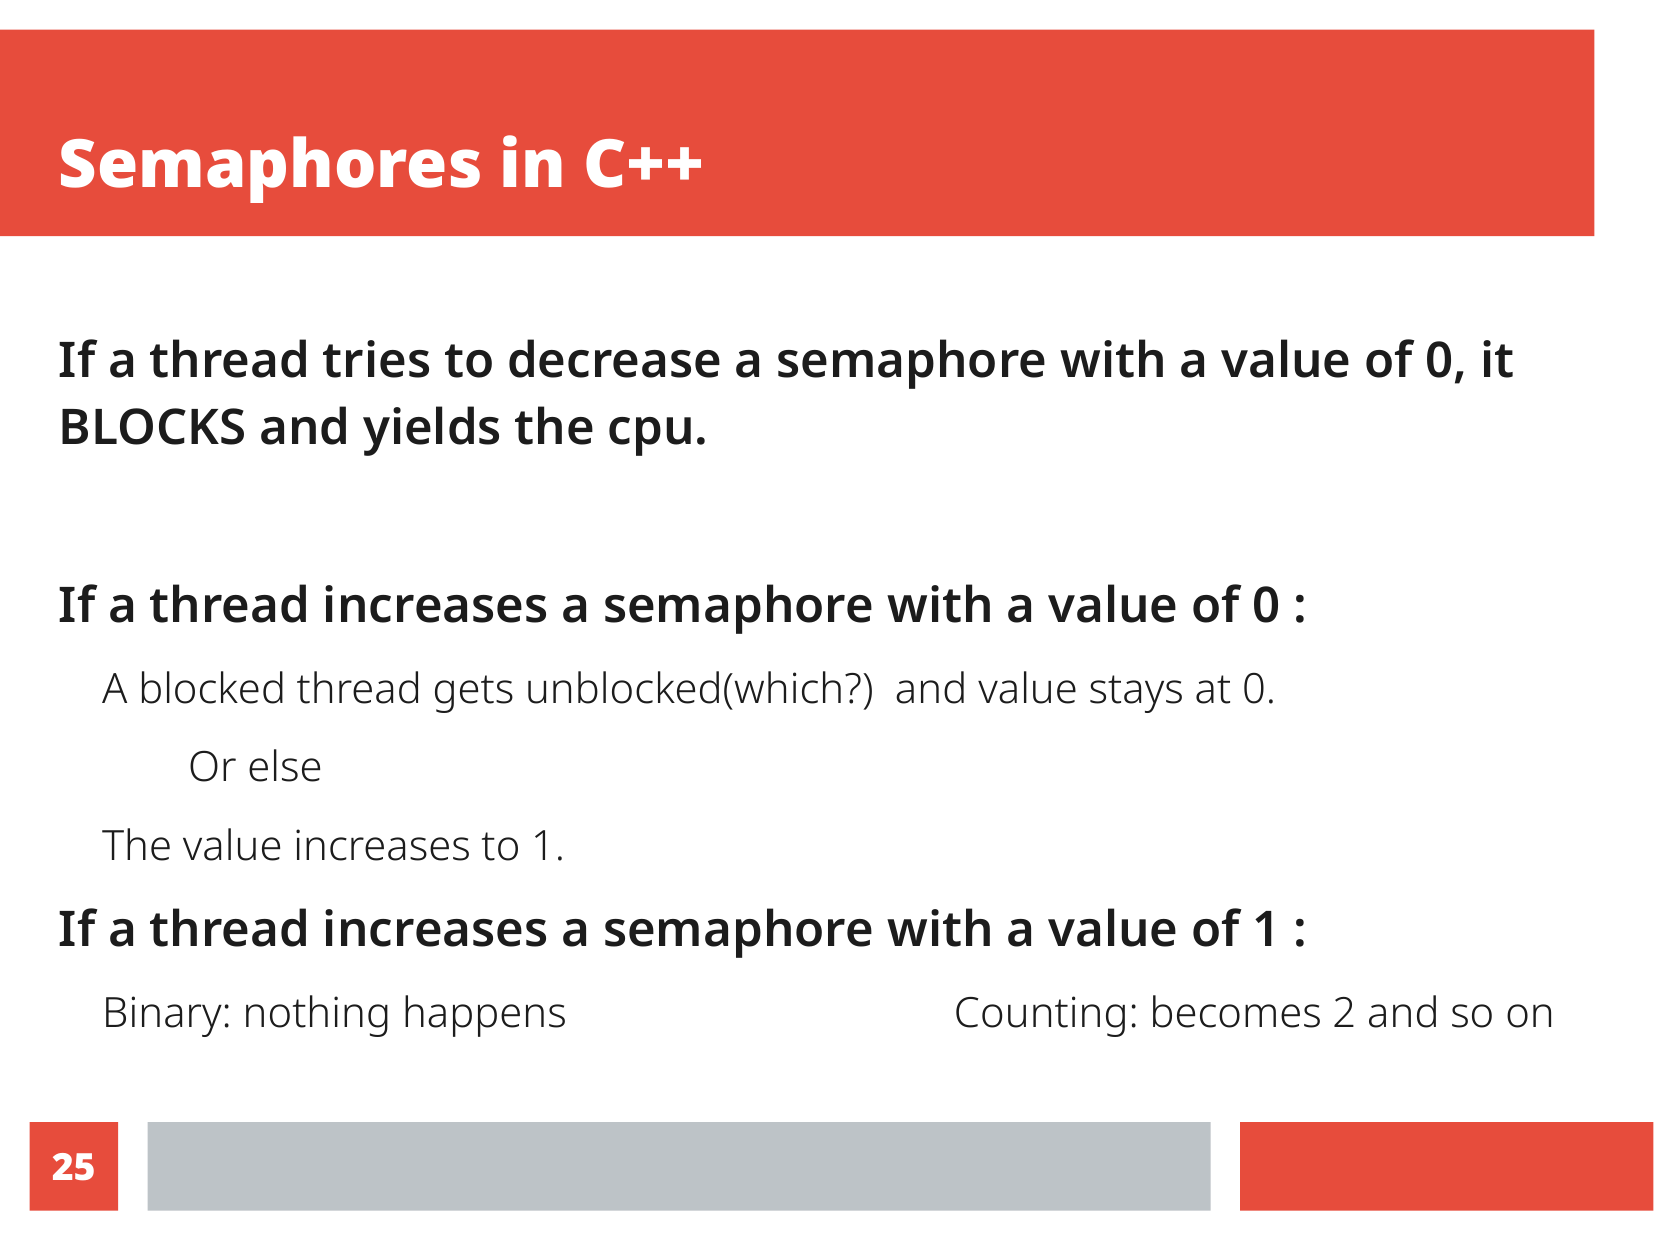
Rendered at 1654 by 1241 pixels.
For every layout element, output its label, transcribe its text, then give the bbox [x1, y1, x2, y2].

list If a thread tries to decrease a semaphore with a value of 0, it BLOCKS and yields the cpu. If a thread increases a semaphore with a value of 0 : A blocked thread gets unblocked(which?) and value stays at 0. Or else The value increases to 1. If a thread increases a semaphore with a value of 1 : Binary: nothing happens Counting: becomes 2 and so on [59, 324, 1565, 1093]
title Semaphores in C++ [59, 59, 1595, 207]
